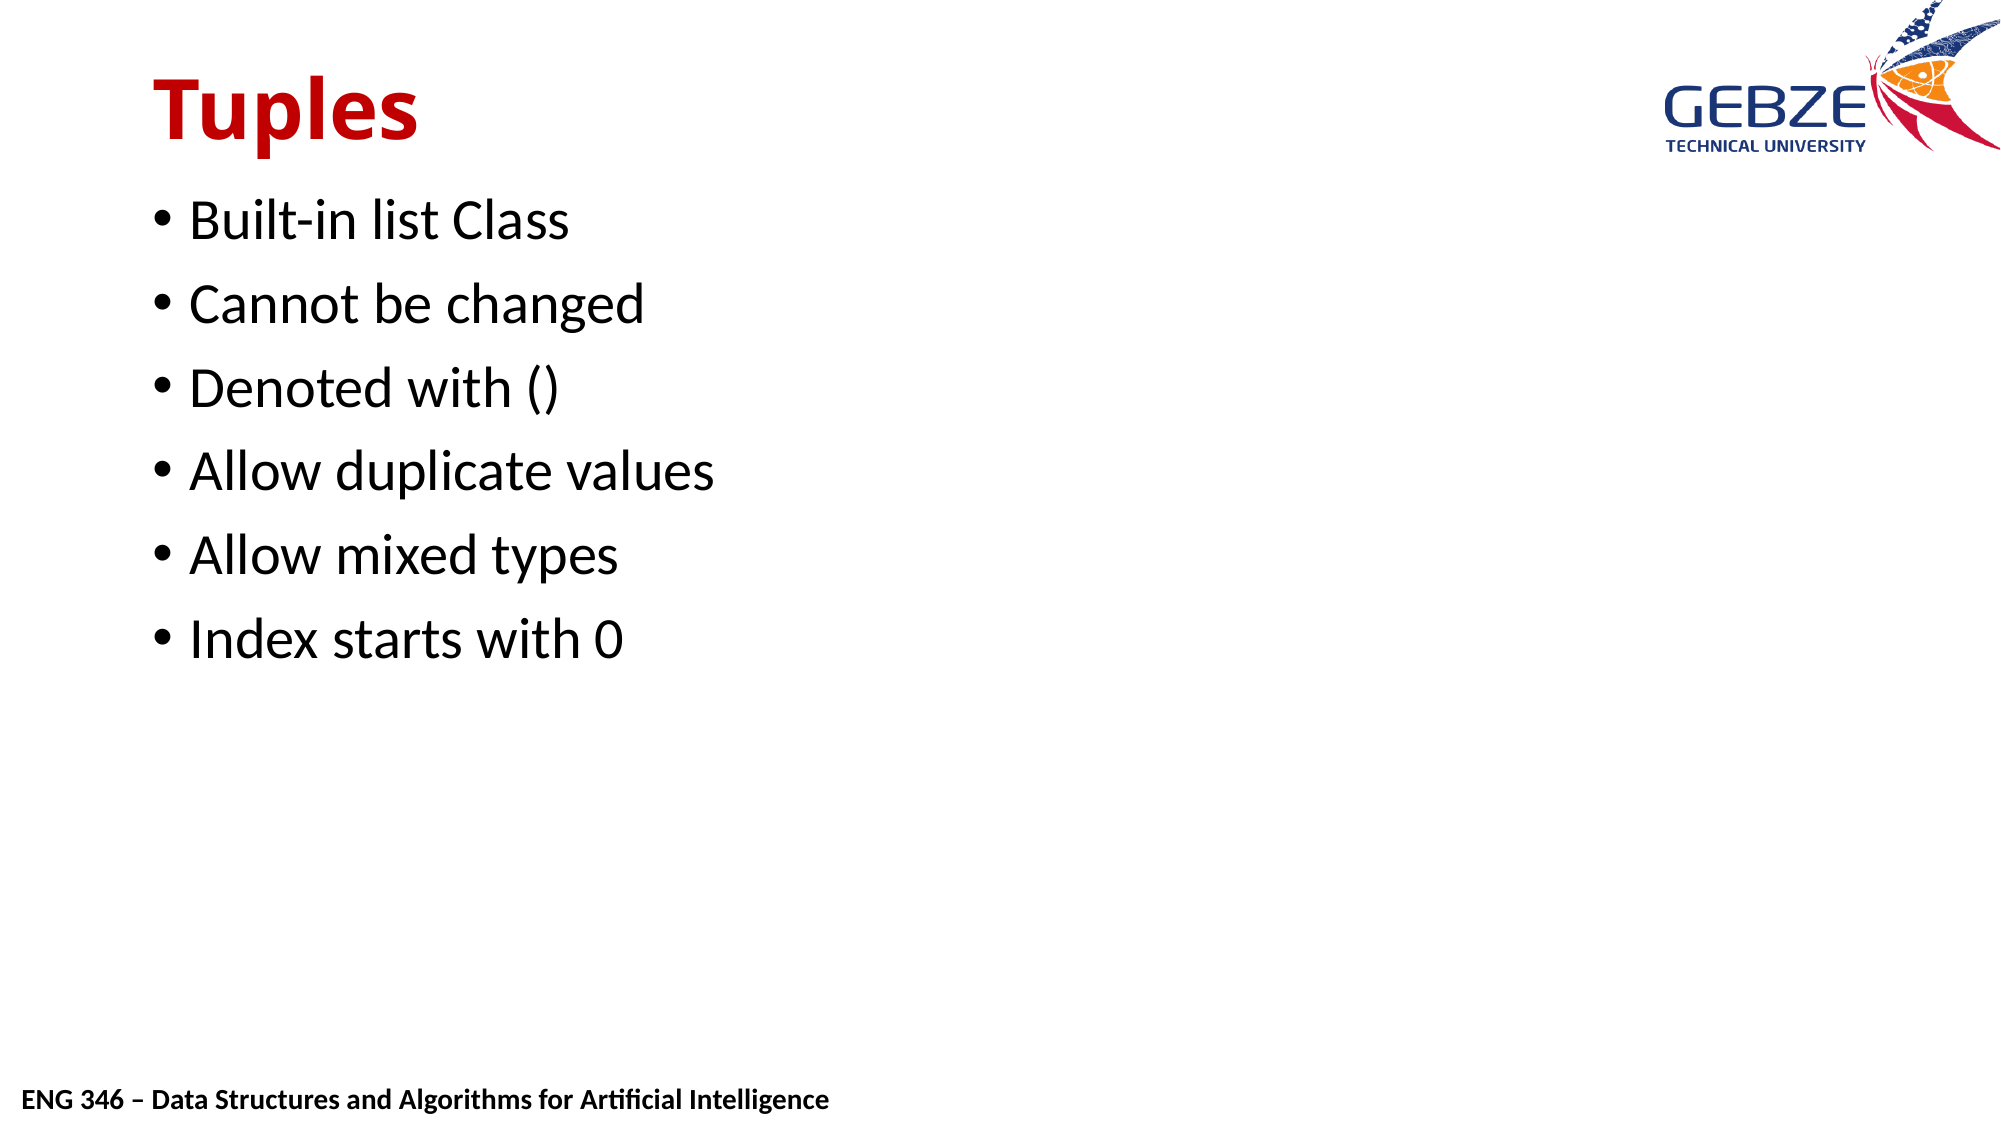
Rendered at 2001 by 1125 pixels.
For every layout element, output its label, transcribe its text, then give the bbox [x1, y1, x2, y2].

picture [1665, 0, 2001, 152]
list Built-in list Class Cannot be changed Denoted with () Allow duplicate values Allow mixed types Index starts with 0 [137, 181, 1863, 1014]
title Tuples [137, 59, 1863, 166]
